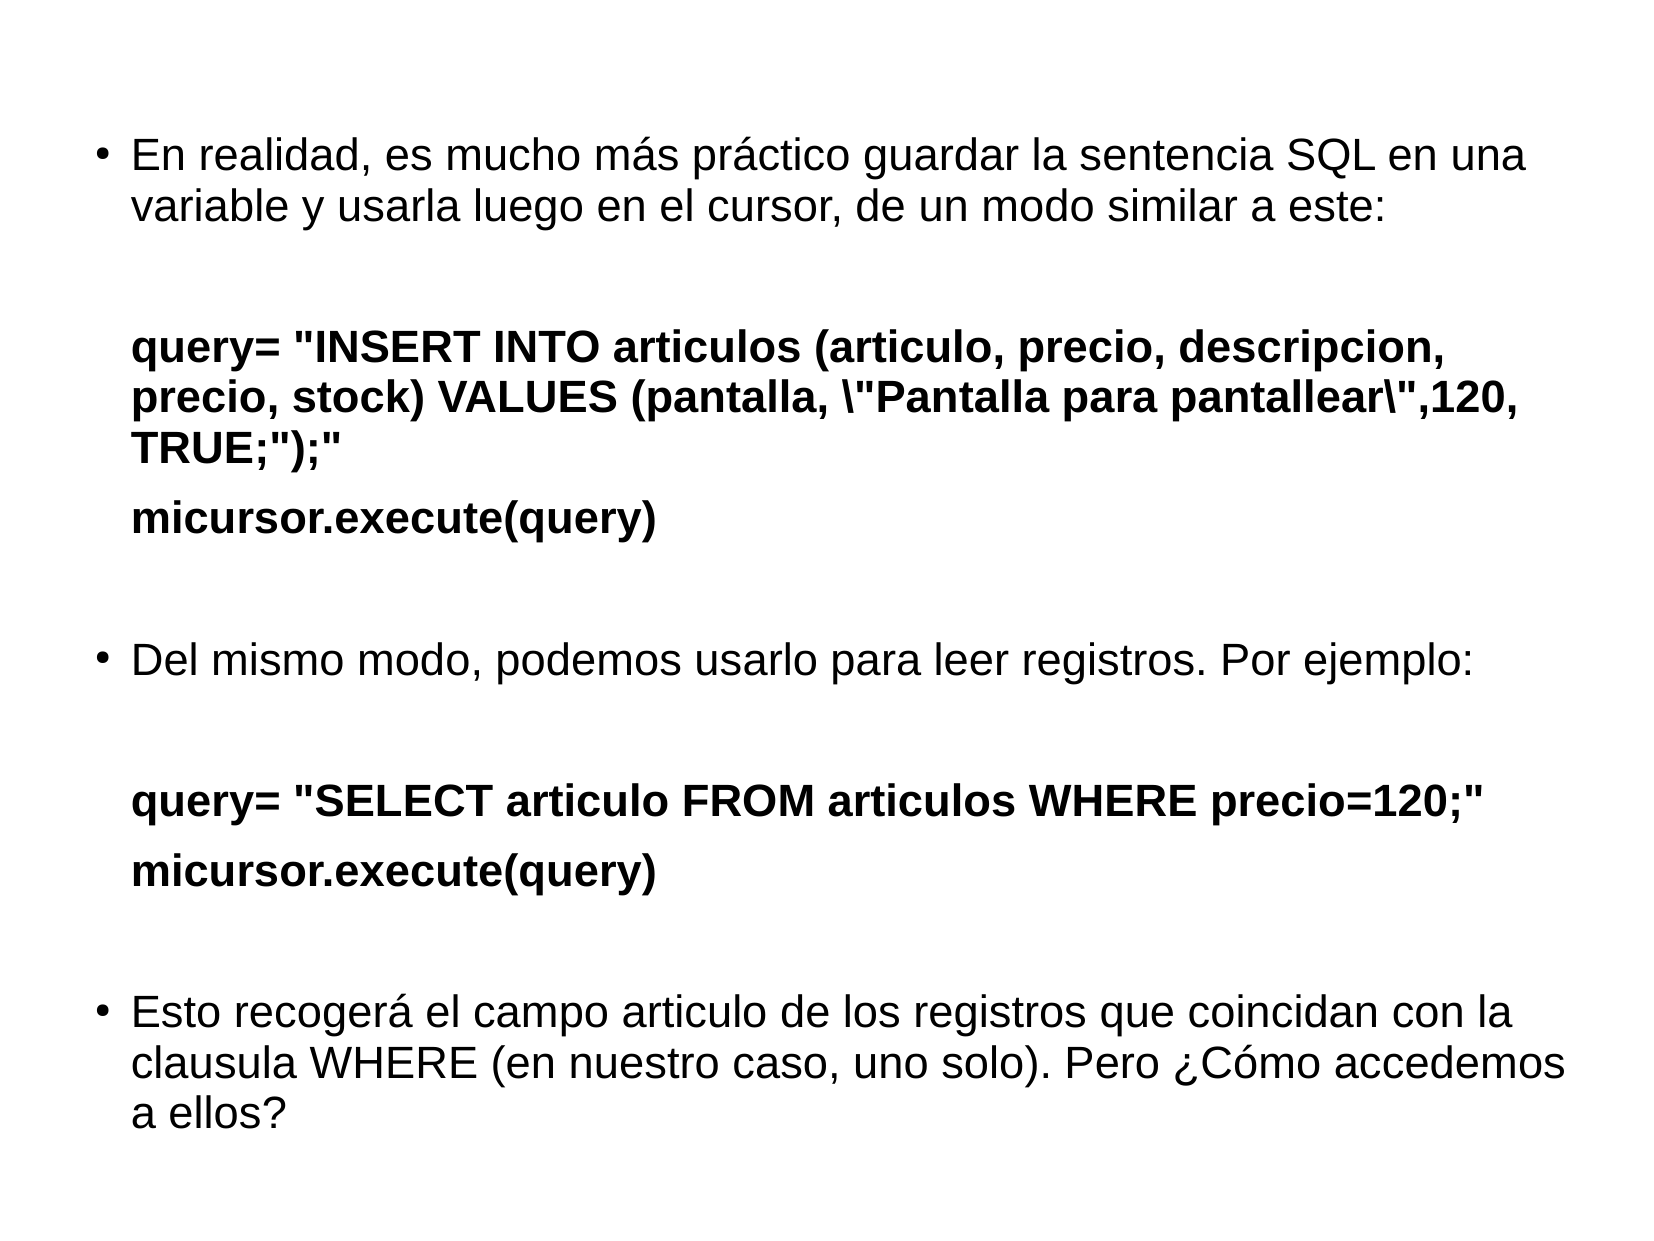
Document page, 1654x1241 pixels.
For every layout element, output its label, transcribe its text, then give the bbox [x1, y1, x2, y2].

list En realidad, es mucho más práctico guardar la sentencia SQL en una variable y usarla luego en el cursor, de un modo similar a este: query= "INSERT INTO articulos (articulo, precio, descripcion, precio, stock) VALUES (pantalla, \"Pantalla para pantallear\",120, TRUE;");" micursor.execute(query) Del mismo modo, podemos usarlo para leer registros. Por ejemplo: query= "SELECT articulo FROM articulos WHERE precio=120;" micursor.execute(query) Esto recogerá el campo articulo de los registros que coincidan con la clausula WHERE (en nuestro caso, uno solo). Pero ¿Cómo accedemos a ellos? [82, 59, 1571, 1158]
